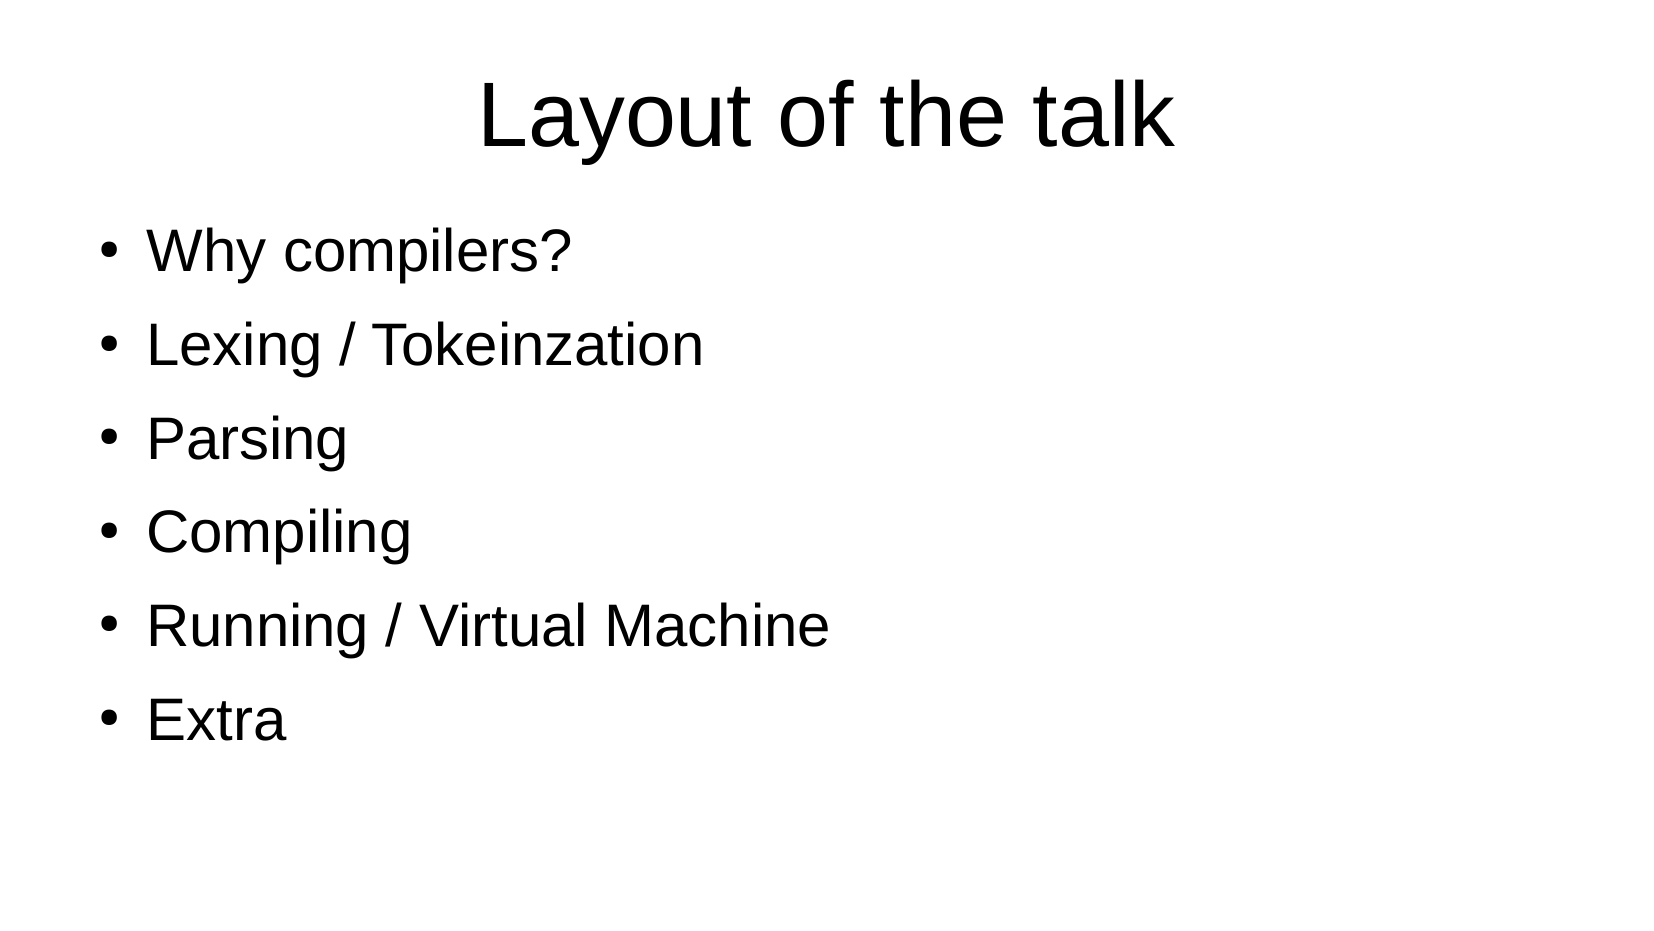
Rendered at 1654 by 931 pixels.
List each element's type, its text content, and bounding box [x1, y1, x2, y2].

title Layout of the talk [82, 37, 1571, 193]
list Why compilers? Lexing / Tokeinzation Parsing Compiling Running / Virtual Machine Extra [82, 217, 1571, 758]
